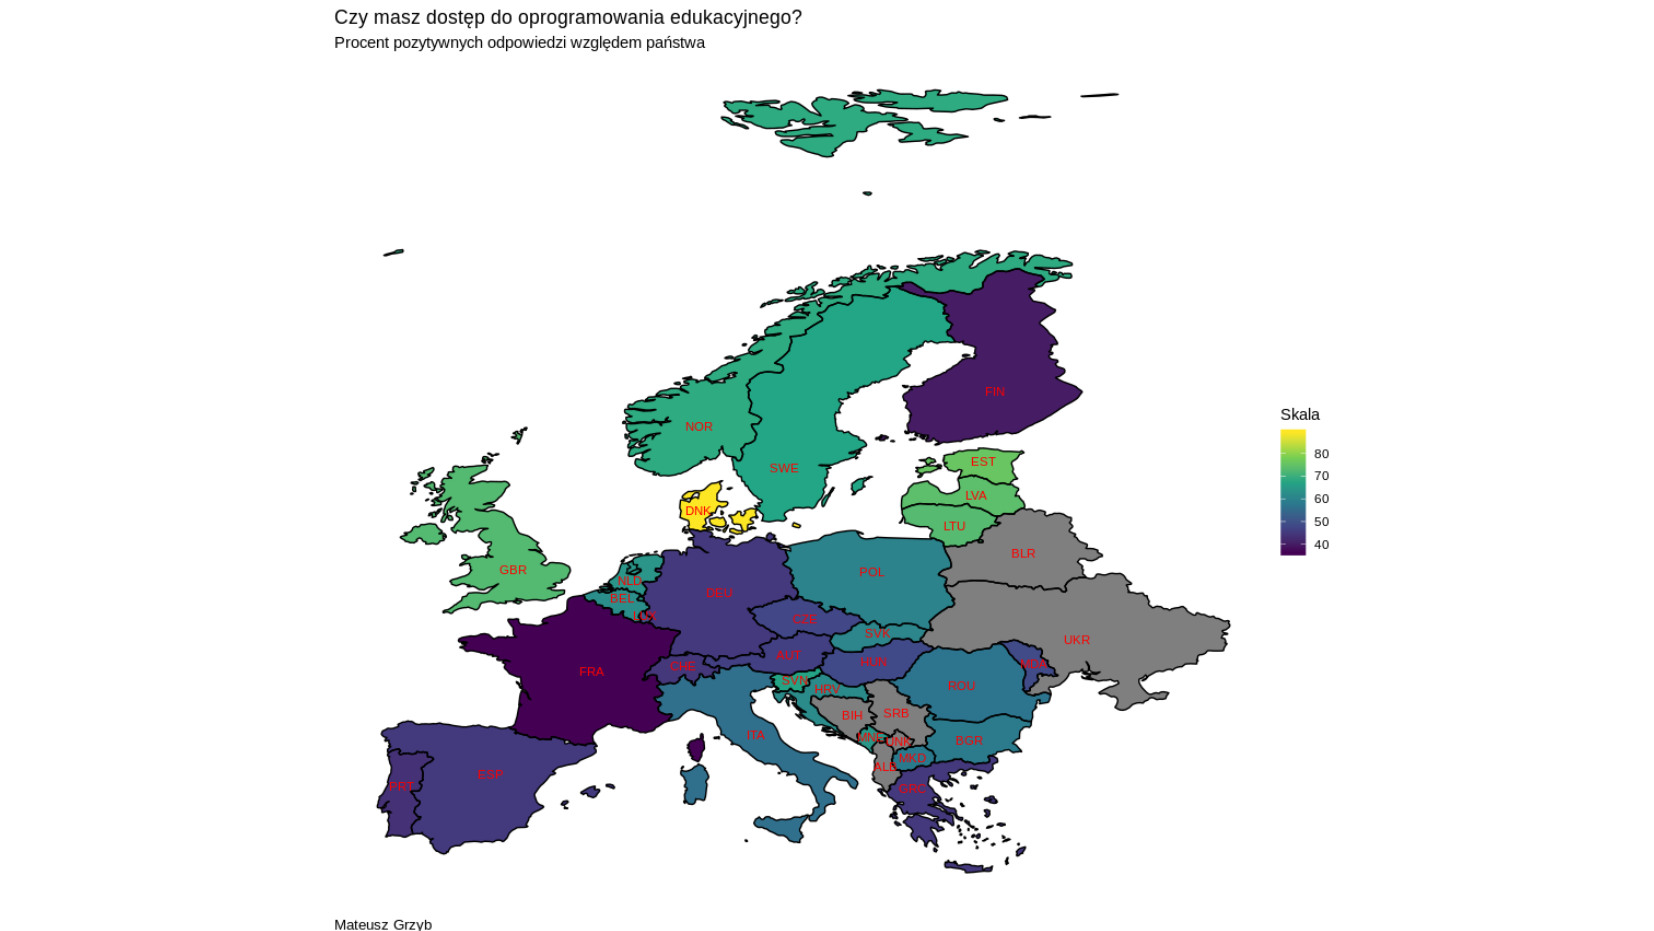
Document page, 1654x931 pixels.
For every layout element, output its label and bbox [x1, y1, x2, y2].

picture [132, 2, 1532, 931]
